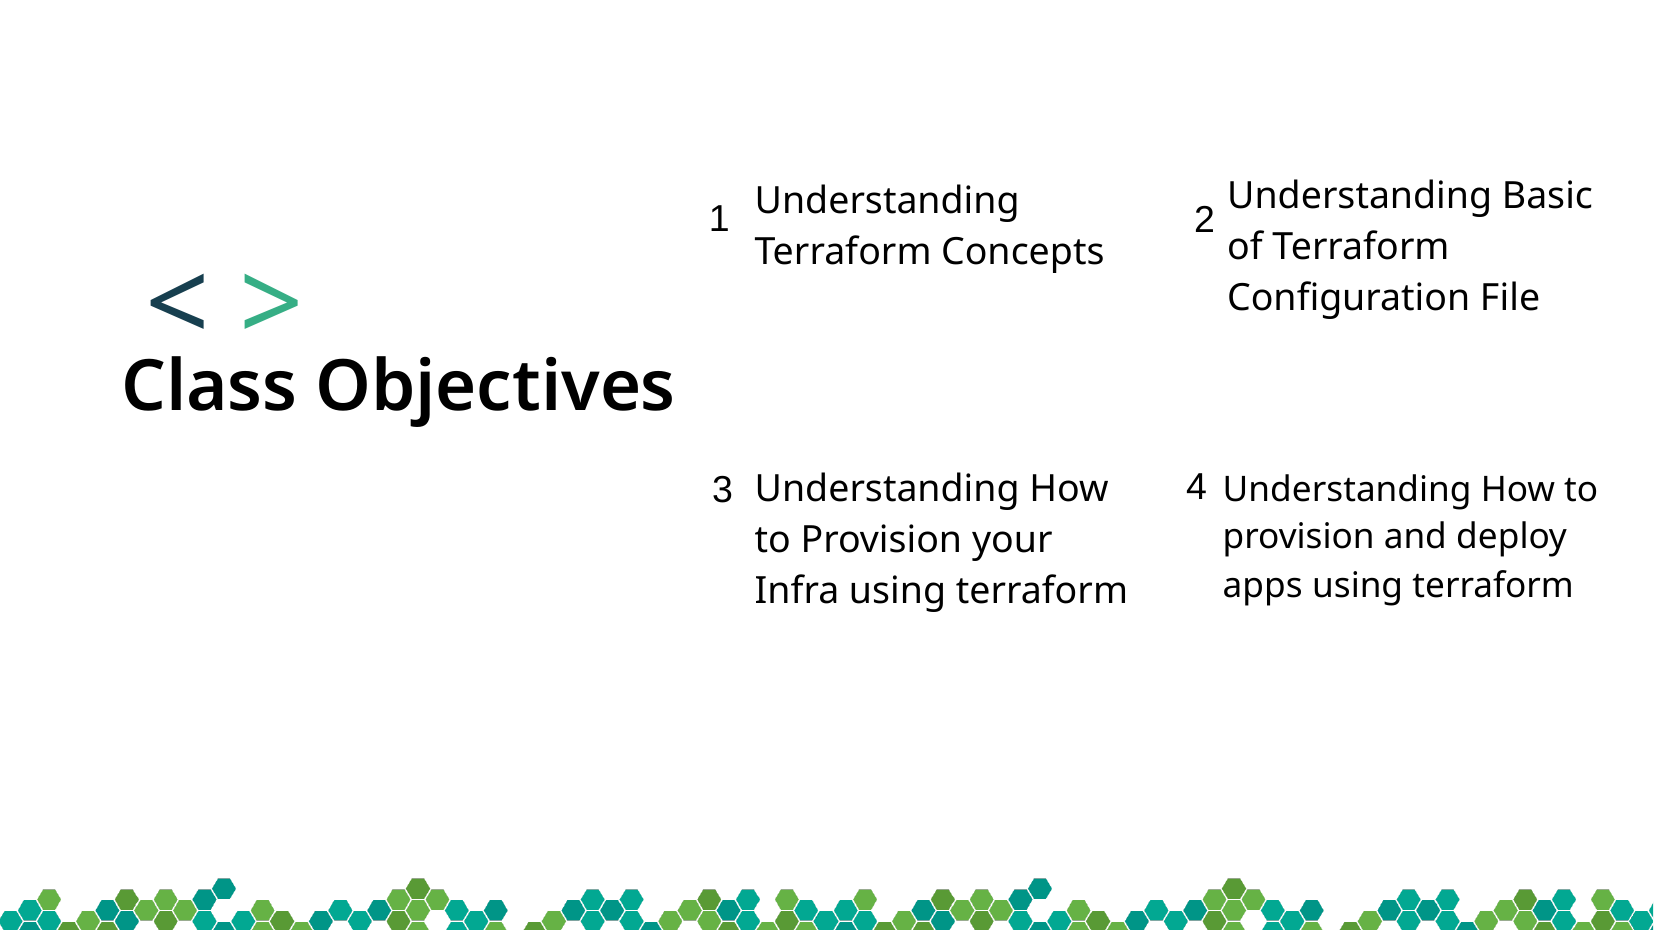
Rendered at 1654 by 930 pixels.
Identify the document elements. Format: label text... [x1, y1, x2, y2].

text_box 2 [1179, 191, 1230, 249]
text_box 3 [697, 461, 748, 518]
list Understanding How to Provision your Infra using terraform [683, 532, 1129, 645]
list < > [75, 222, 340, 388]
list Understanding How to provision and deploy apps using terraform [1156, 527, 1601, 647]
text_box 4 [1171, 458, 1222, 516]
list Understanding Terraform Concepts [683, 174, 1129, 532]
text_box 1 [693, 189, 745, 247]
picture [0, 870, 1654, 930]
list Understanding Basic of Terraform Configuration File [1156, 168, 1601, 527]
title Class Objectives [121, 310, 683, 456]
